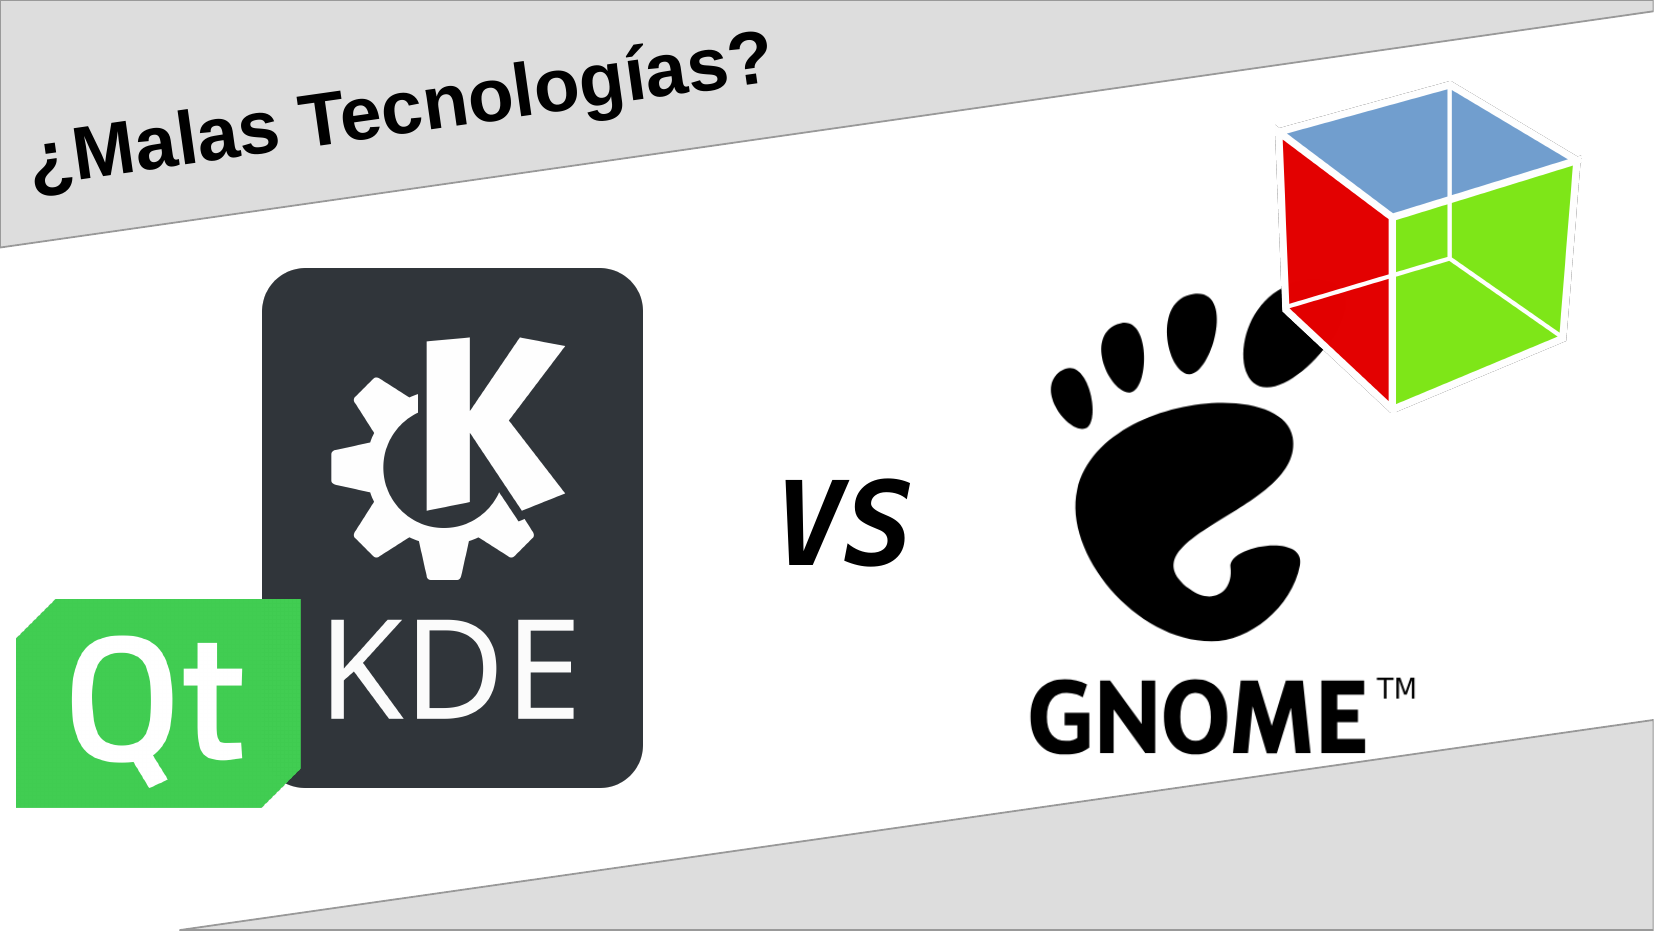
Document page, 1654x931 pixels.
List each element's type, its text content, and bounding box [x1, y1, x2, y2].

text_box VS [732, 450, 958, 601]
picture [16, 268, 643, 808]
title ¿Malas Tecnologías? [16, 0, 1501, 239]
picture [1012, 81, 1582, 773]
